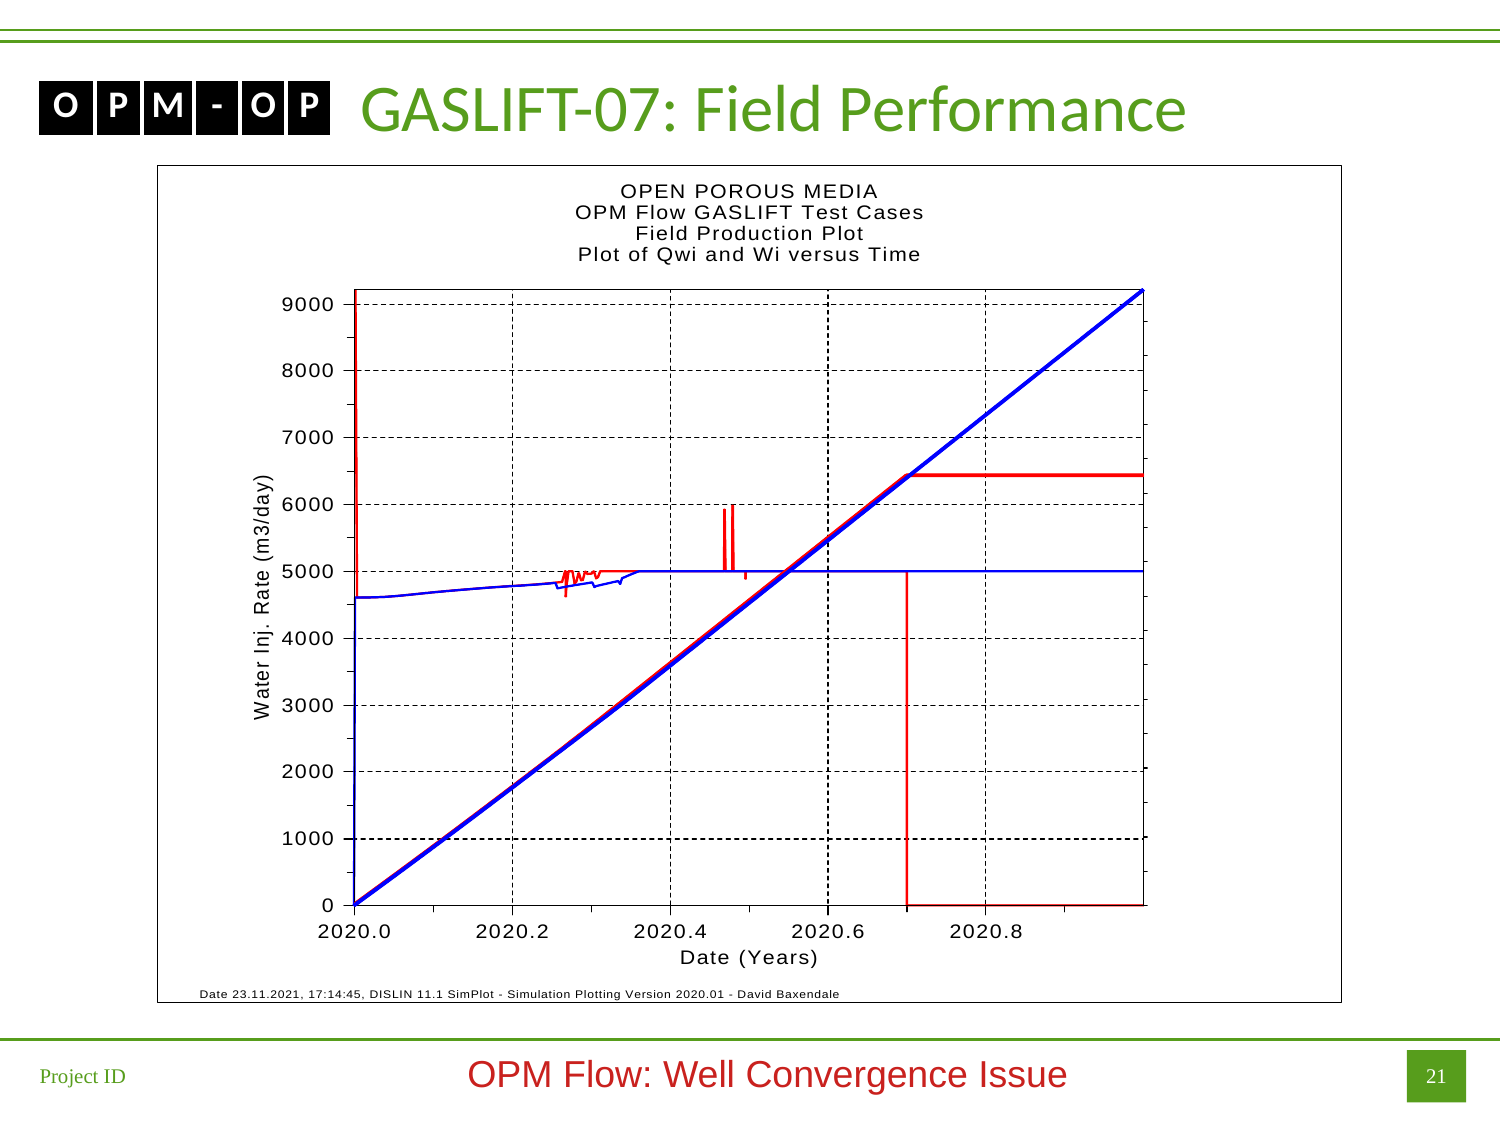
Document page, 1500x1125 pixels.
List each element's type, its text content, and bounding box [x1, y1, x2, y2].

title GASLIFT-07: Field Performance [360, 77, 1425, 153]
picture [157, 165, 1343, 1004]
text_box OPM Flow: Well Convergence Issue [200, 1046, 1335, 1110]
